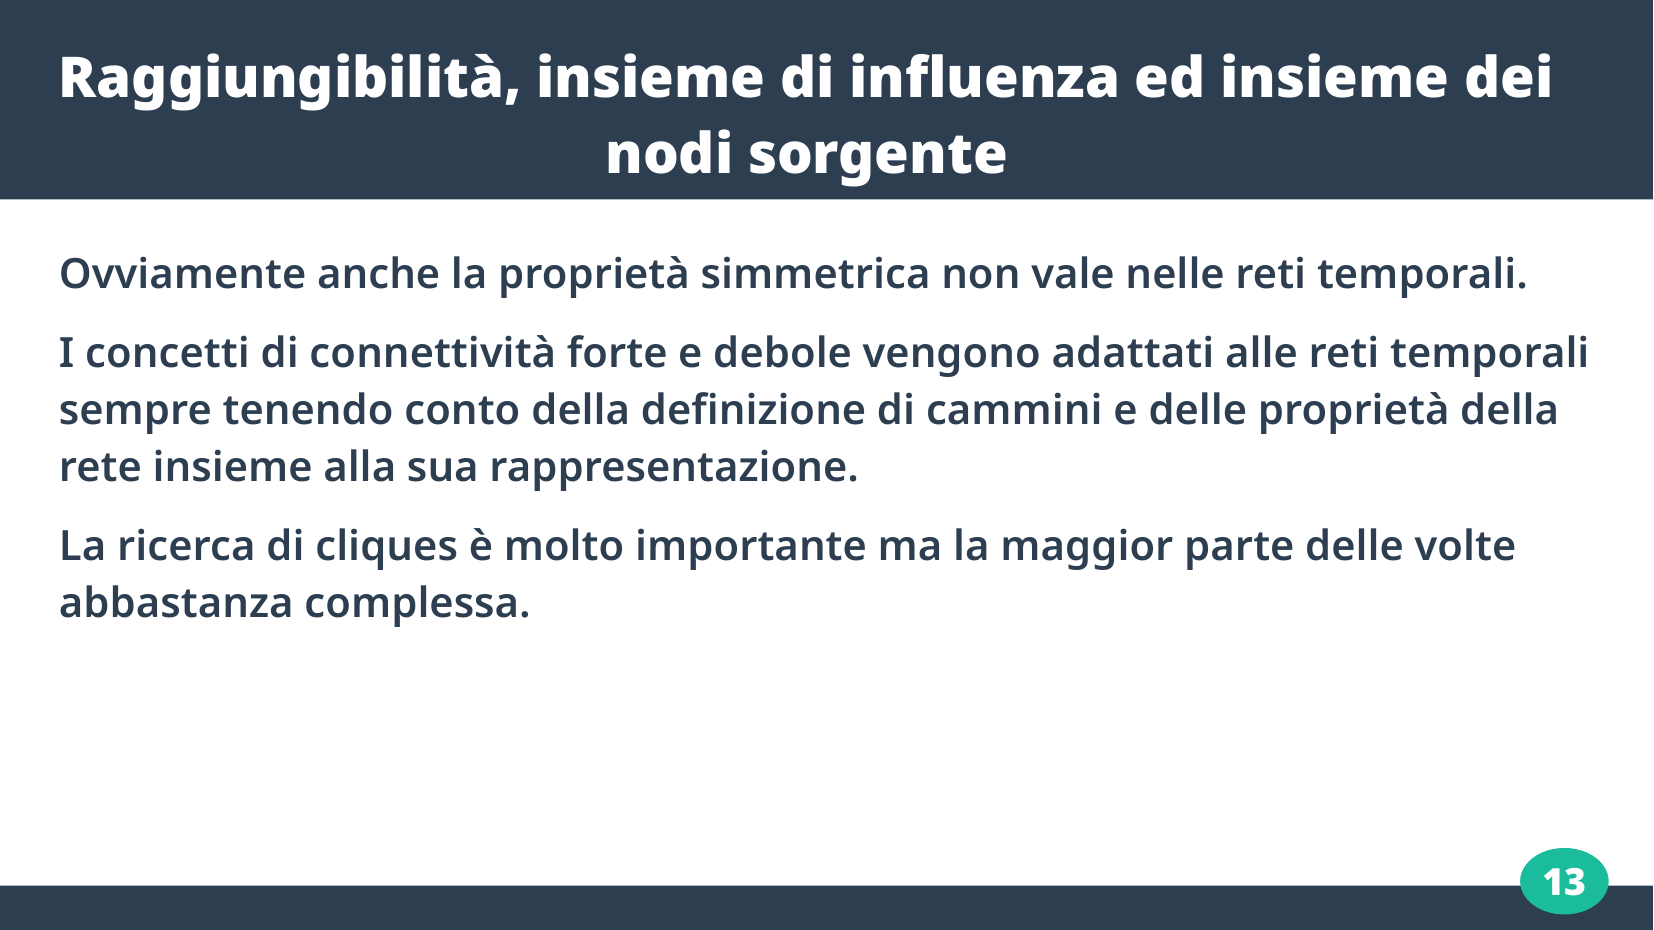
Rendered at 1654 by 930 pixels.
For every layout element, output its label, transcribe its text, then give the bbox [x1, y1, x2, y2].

title Raggiungibilità, insieme di influenza ed insieme dei nodi sorgente [58, 36, 1594, 155]
list Ovviamente anche la proprietà simmetrica non vale nelle reti temporali. I concetti di connettività forte e debole vengono adattati alle reti temporali sempre tenendo conto della definizione di cammini e delle proprietà della rete insieme alla sua rappresentazione. La ricerca di cliques è molto importante ma la maggior parte delle volte abbastanza complessa. [58, 243, 1594, 864]
